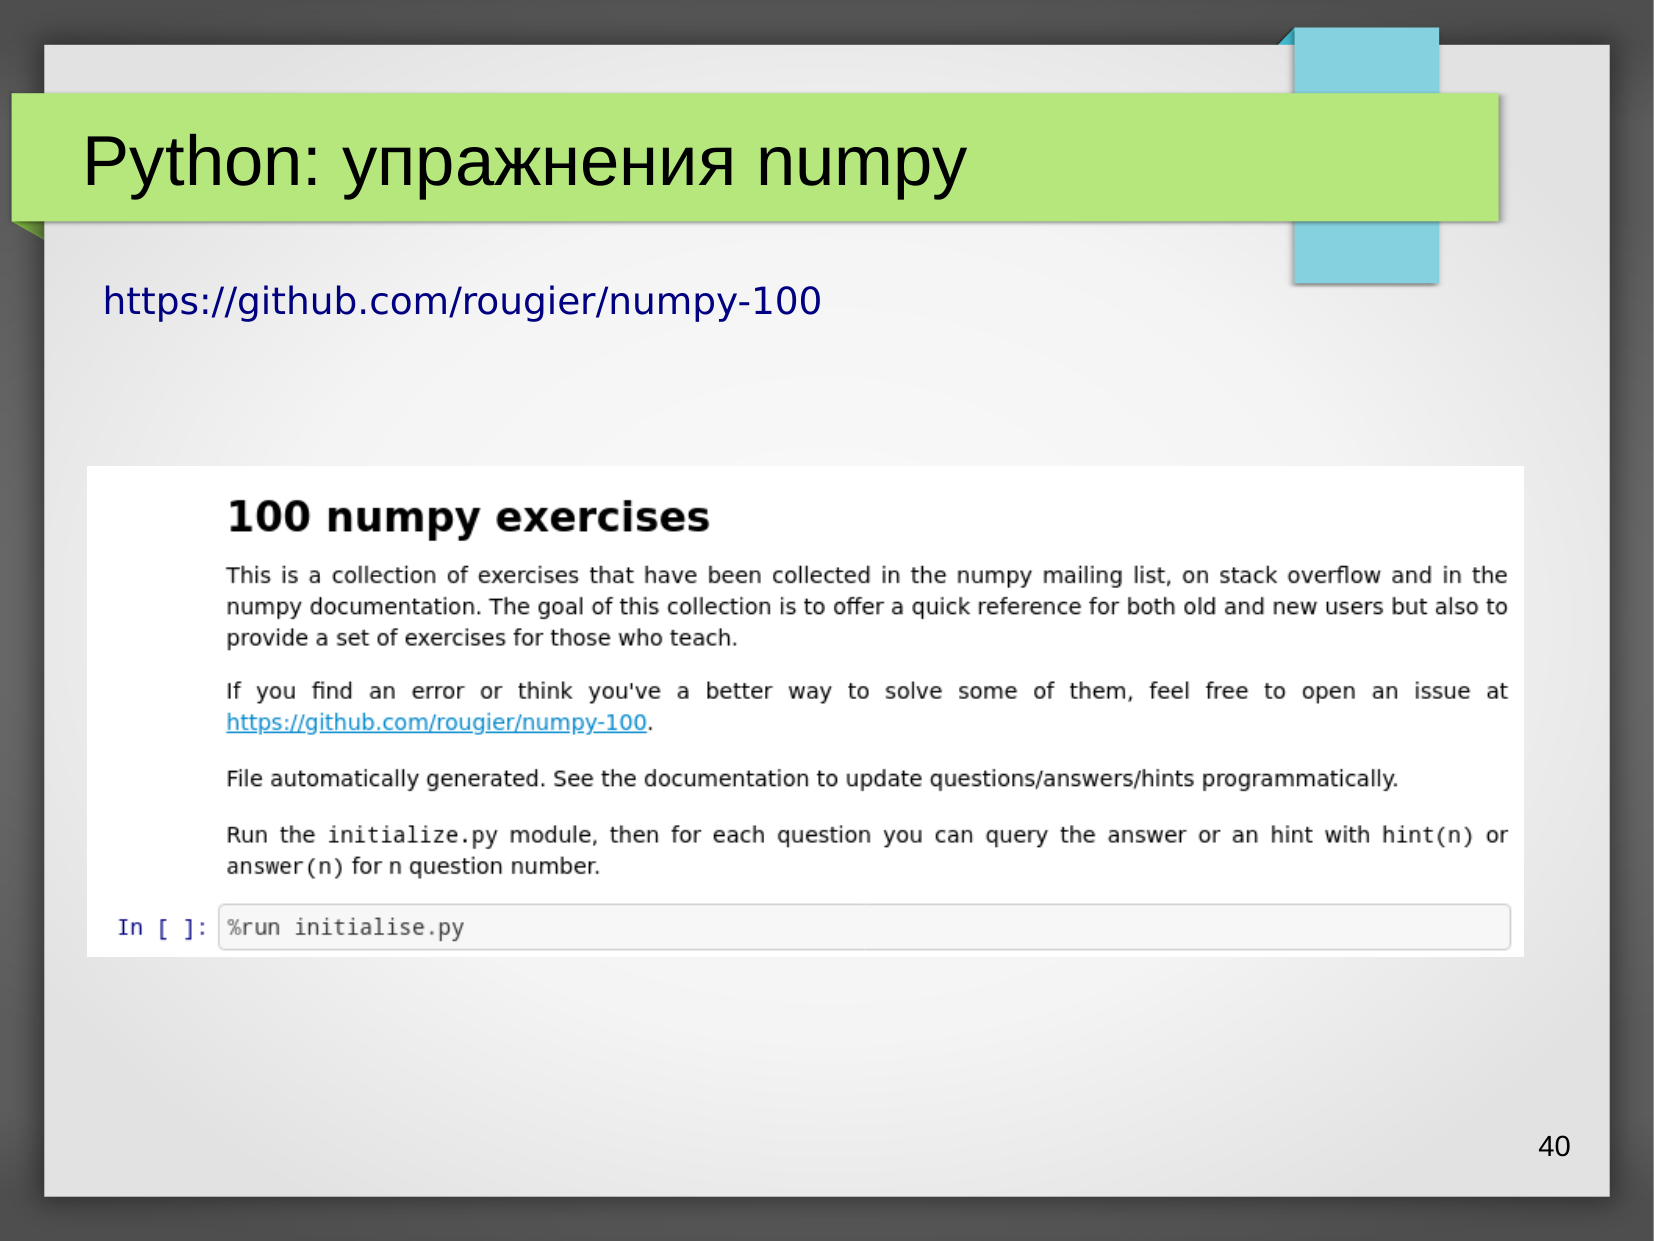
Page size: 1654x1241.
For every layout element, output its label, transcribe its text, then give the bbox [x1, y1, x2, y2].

picture [0, 0, 1654, 1241]
title Python: упражнения numpy [82, 96, 1571, 225]
text_box https://github.com/rougier/numpy-100 [87, 272, 1028, 375]
